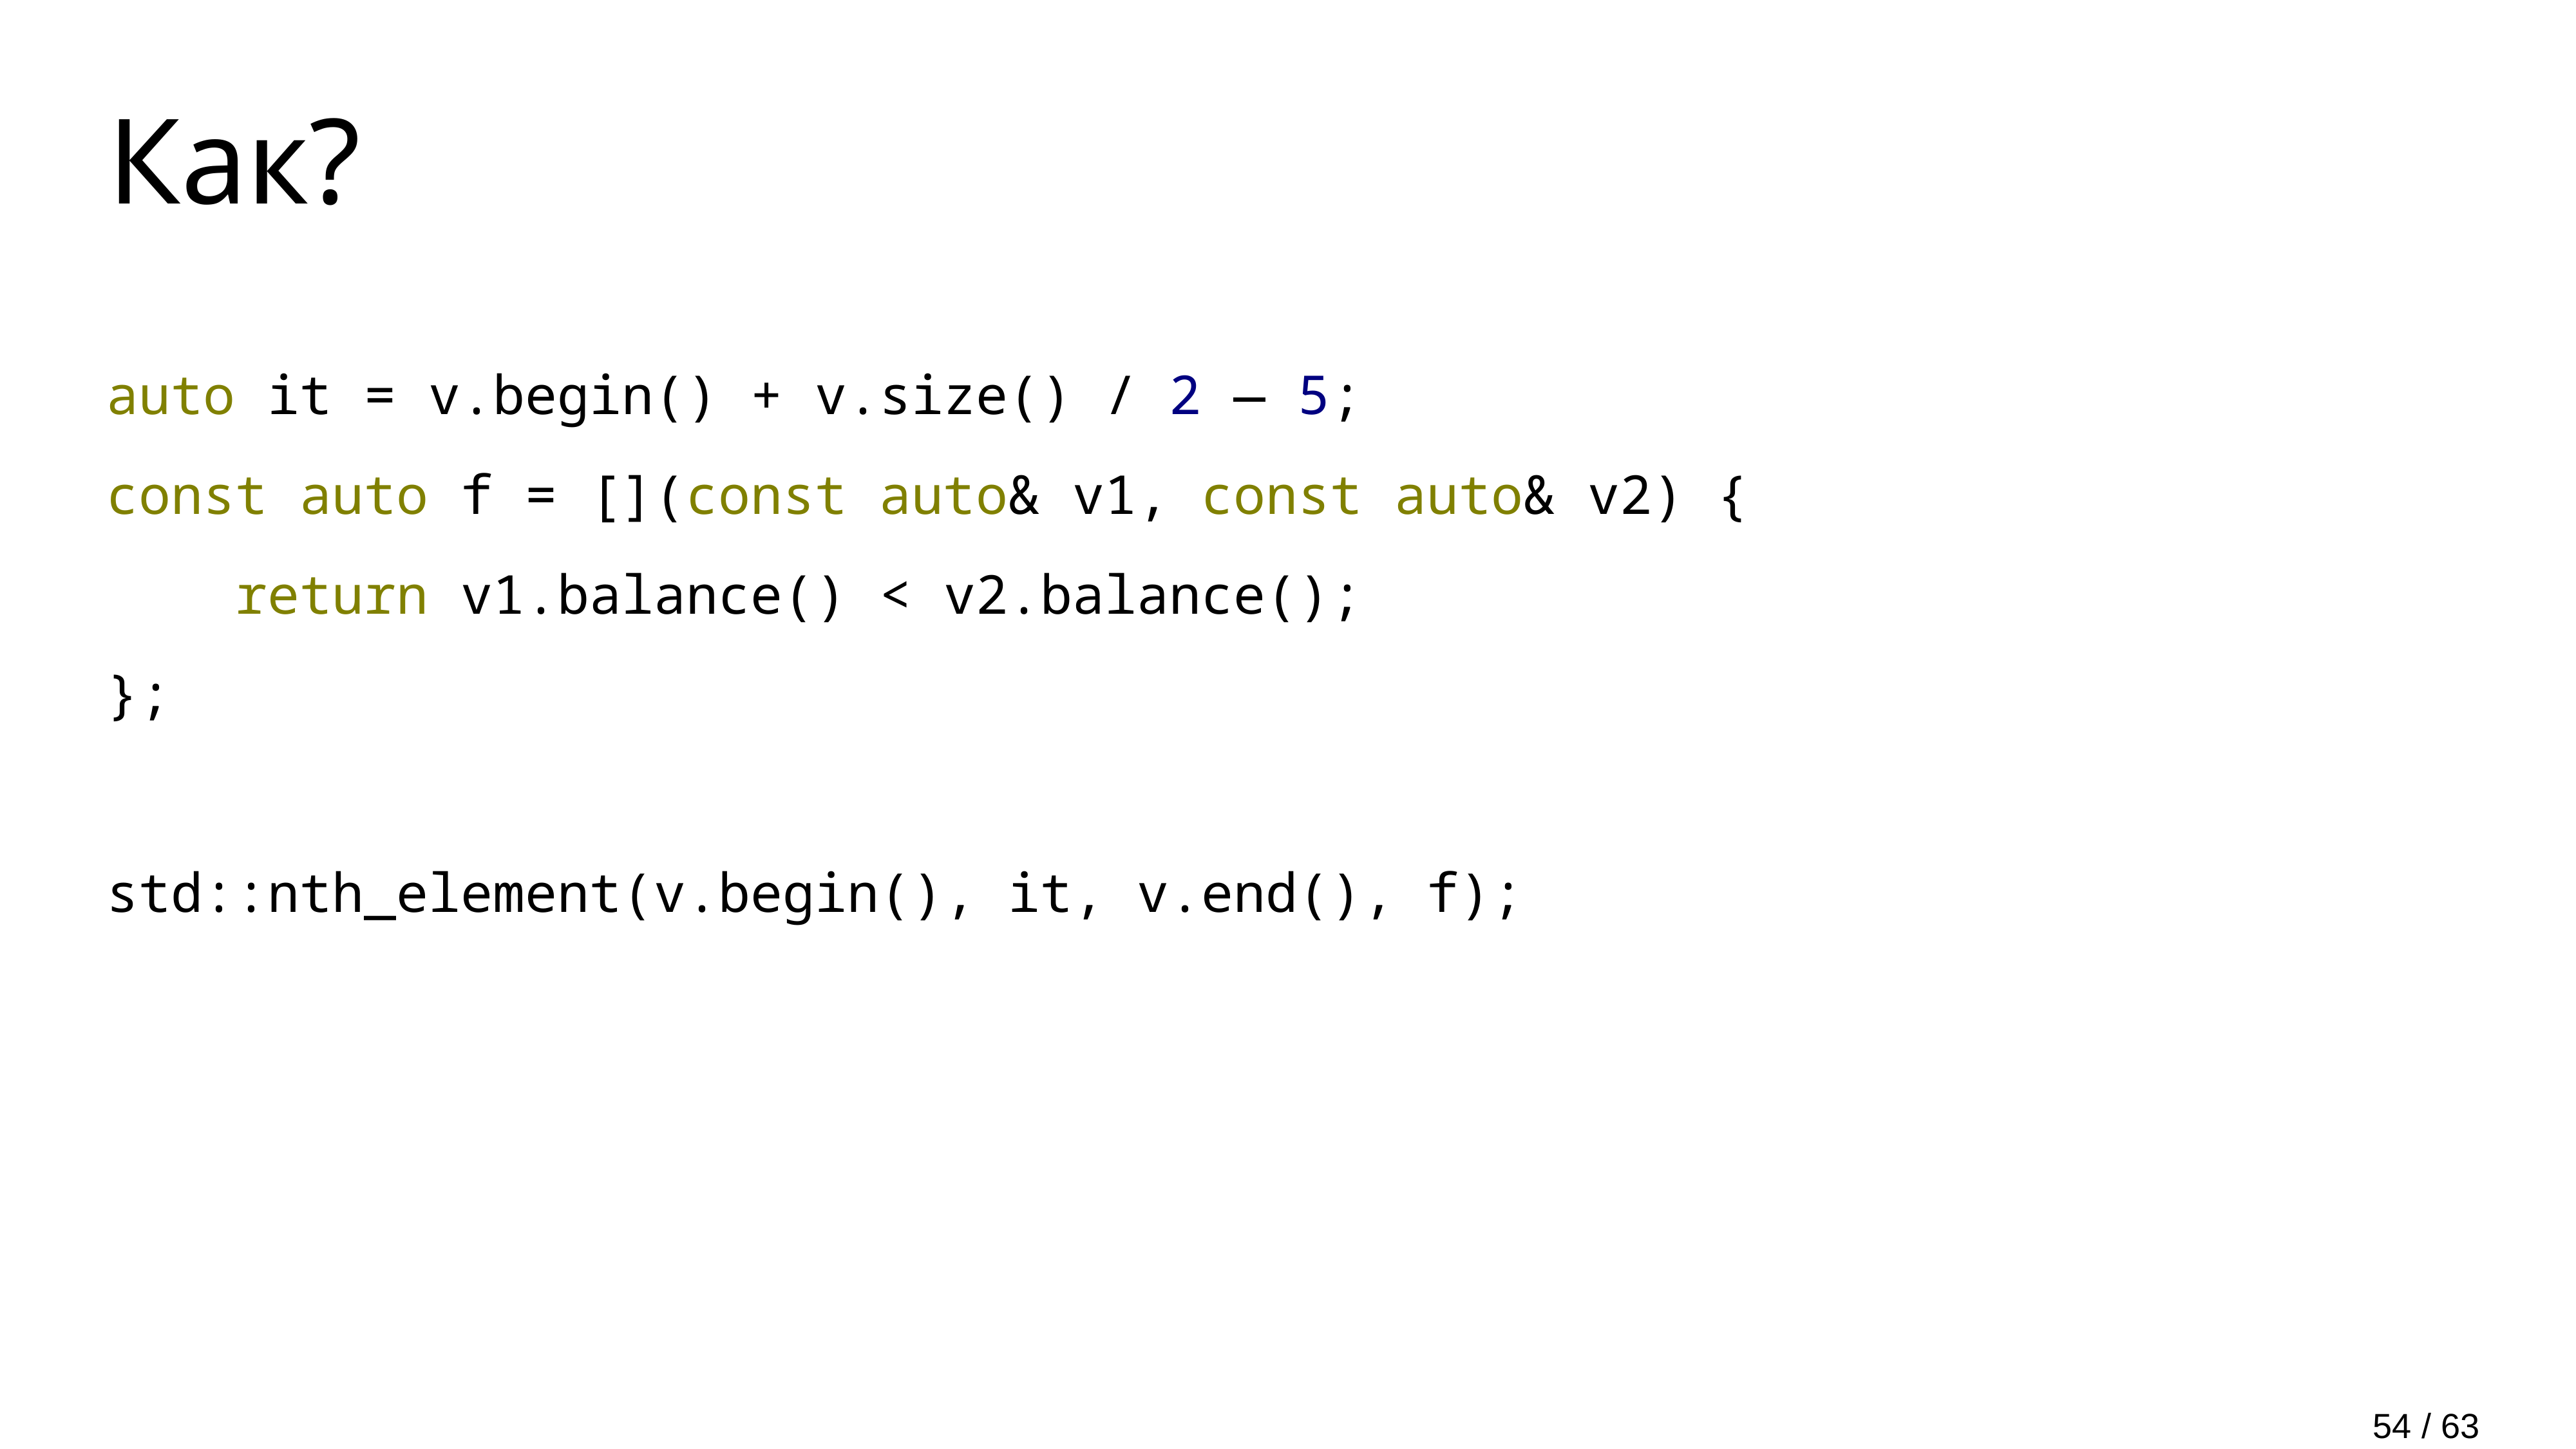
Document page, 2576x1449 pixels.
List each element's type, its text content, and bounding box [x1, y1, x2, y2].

text_box <number> / 63 [2363, 1402, 2576, 1449]
list auto it = v.begin() + v.size() / 2 — 5; const auto f = [](const auto& v1, const auto& v2) { return v1.balance() < v2.balance(); }; std::nth_element(v.begin(), it, v.end(), f); [0, 295, 2576, 1449]
title Как? [108, 80, 2468, 242]
